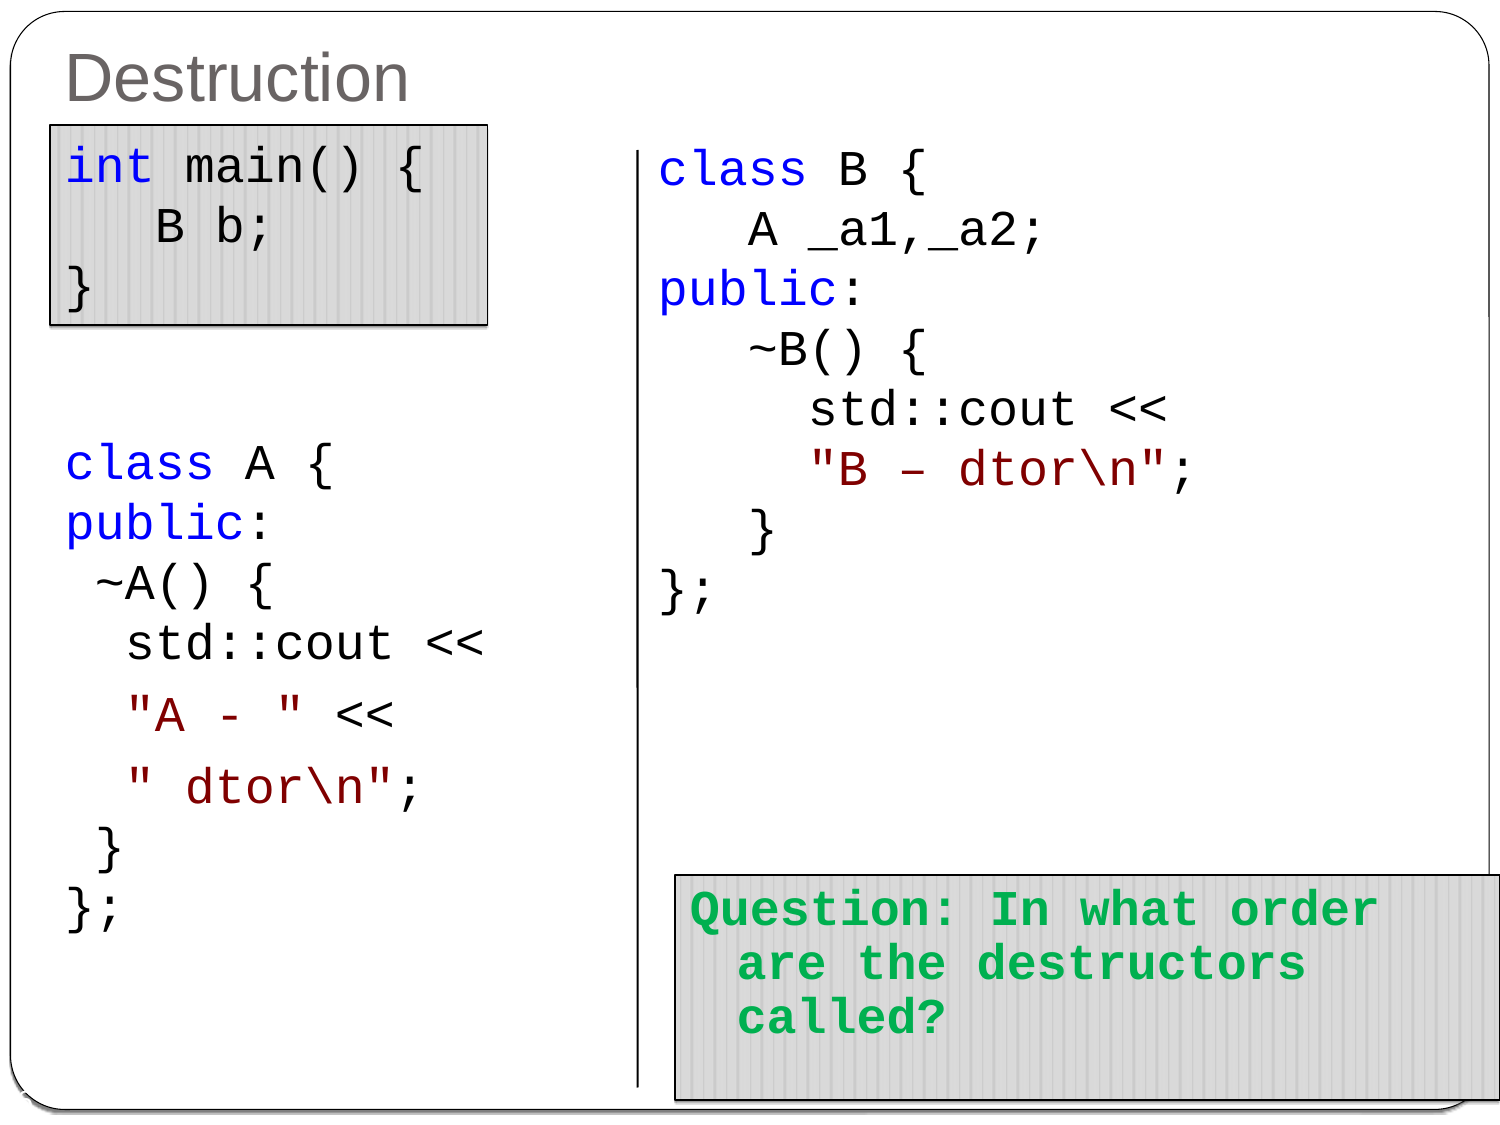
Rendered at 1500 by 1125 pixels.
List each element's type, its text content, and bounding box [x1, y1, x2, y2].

list class A { public: ~A() { std::cout << "A - " << " dtor\n"; } }; [50, 350, 706, 1113]
title Destruction [50, 24, 1450, 130]
text_box class B { A _a1,_a2; public: ~B() { std::cout << "B – dtor\n"; } }; [627, 112, 1426, 638]
text_box Question: In what order are the destructors called? [674, 874, 1500, 1100]
text_box int main() { B b; } [49, 125, 488, 325]
slide_number <number> [0, 1074, 50, 1125]
